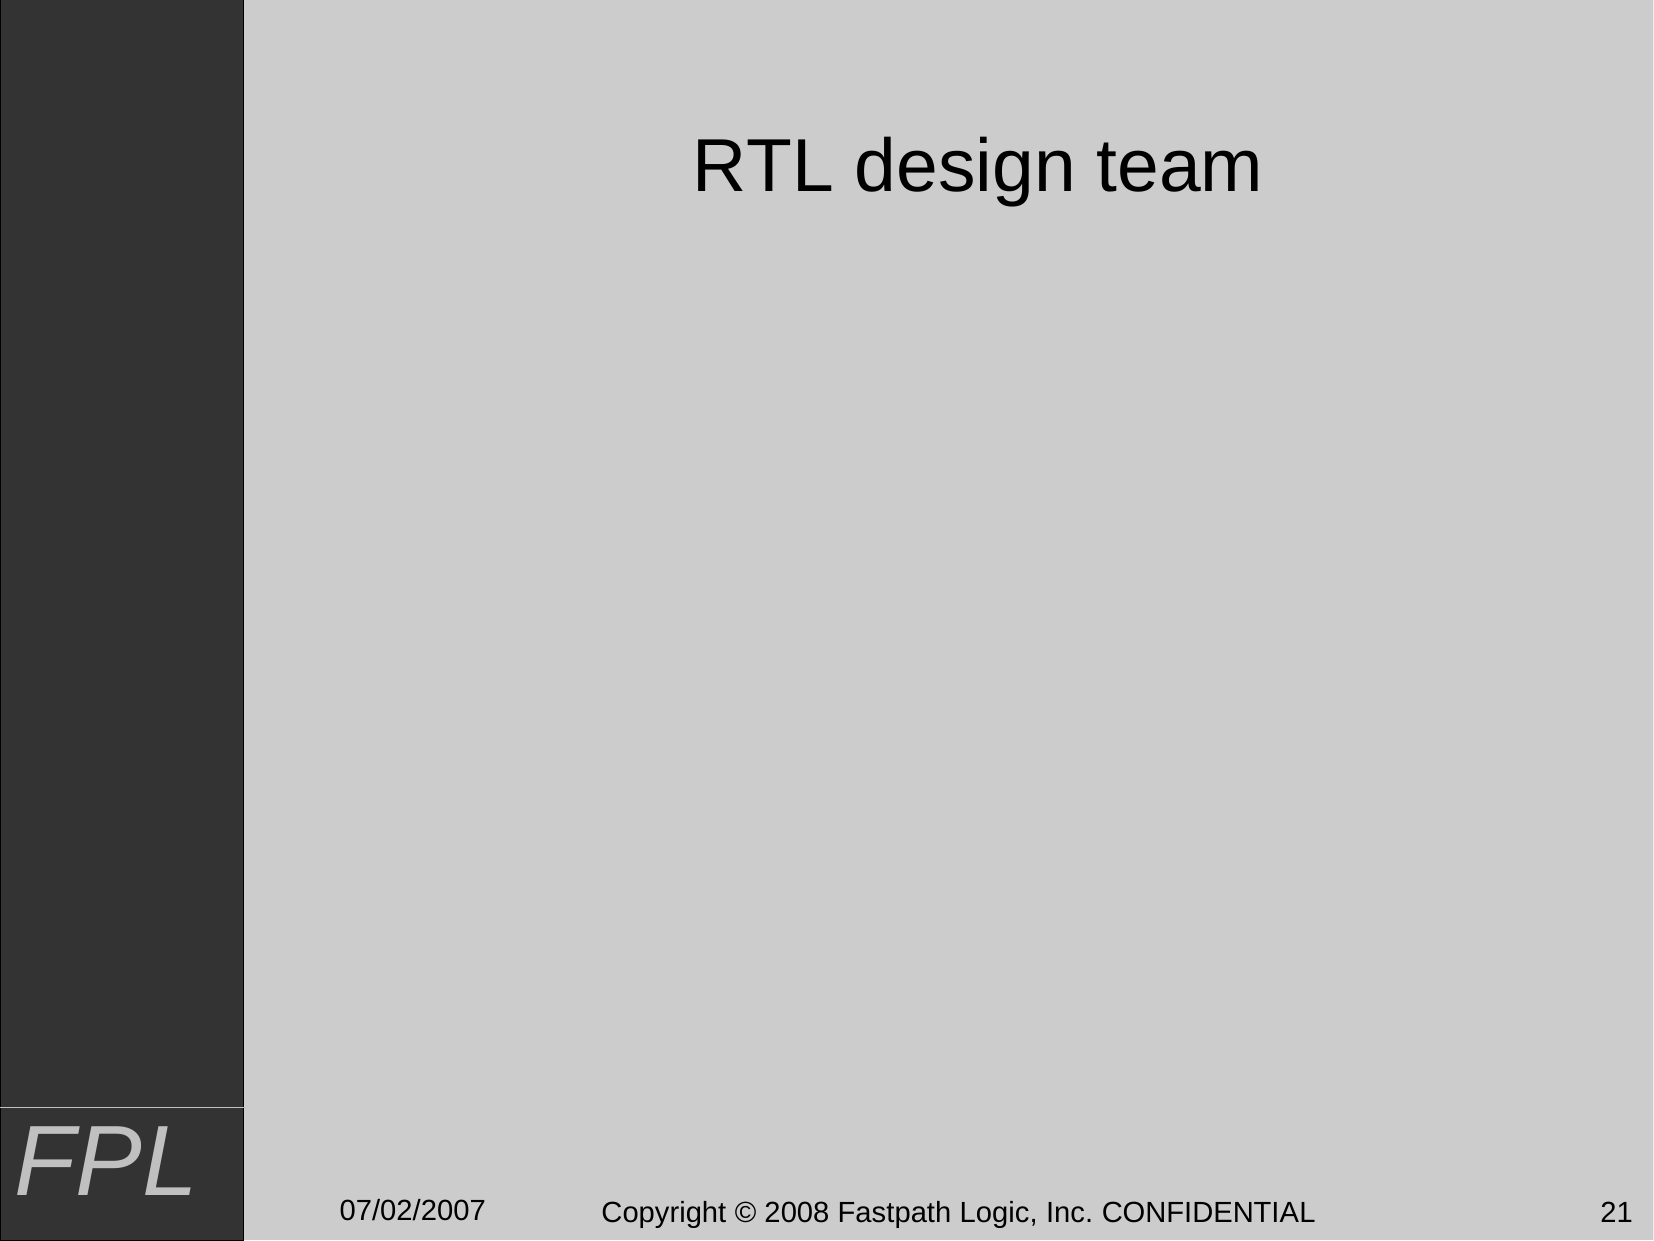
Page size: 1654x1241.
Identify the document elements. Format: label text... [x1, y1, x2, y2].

title RTL design team [427, 57, 1530, 274]
